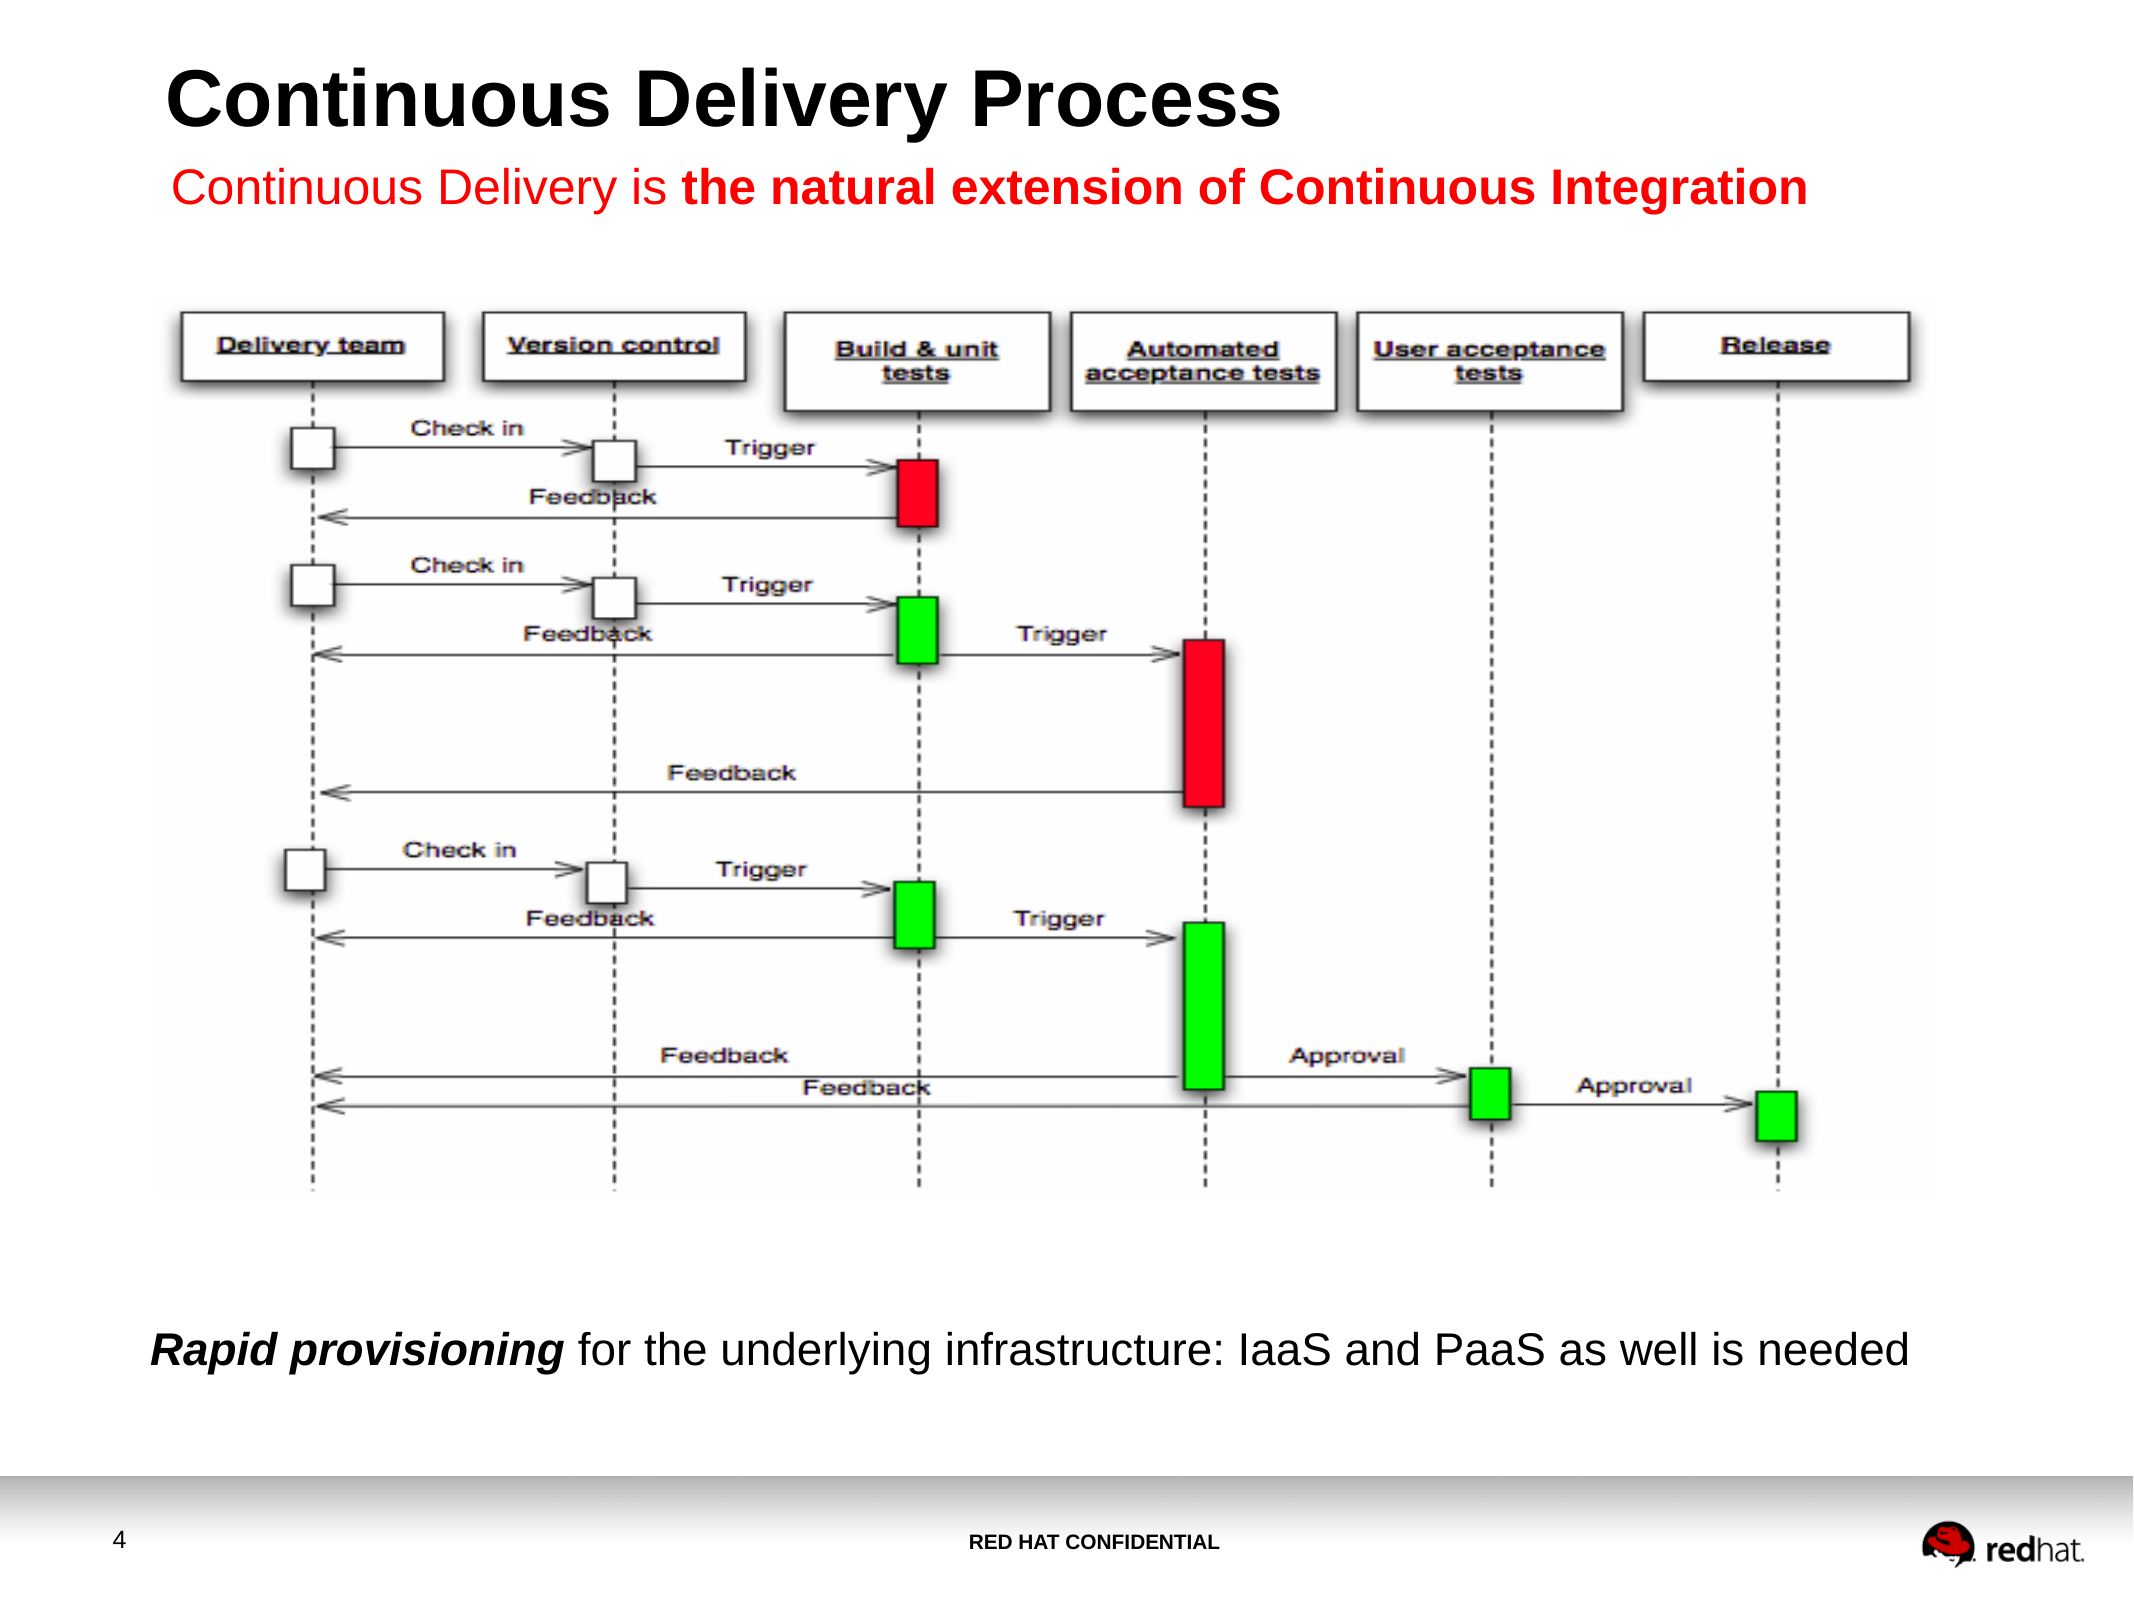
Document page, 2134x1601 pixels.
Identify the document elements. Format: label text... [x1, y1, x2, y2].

picture [154, 297, 1936, 1194]
text_box Continuous Delivery is the natural extension of Continuous Integration [110, 159, 1885, 216]
picture [0, 1476, 2134, 1601]
text_box Rapid provisioning for the underlying infrastructure: IaaS and PaaS as well is needed [135, 1316, 2071, 1444]
title Continuous Delivery Process [165, 0, 2086, 220]
